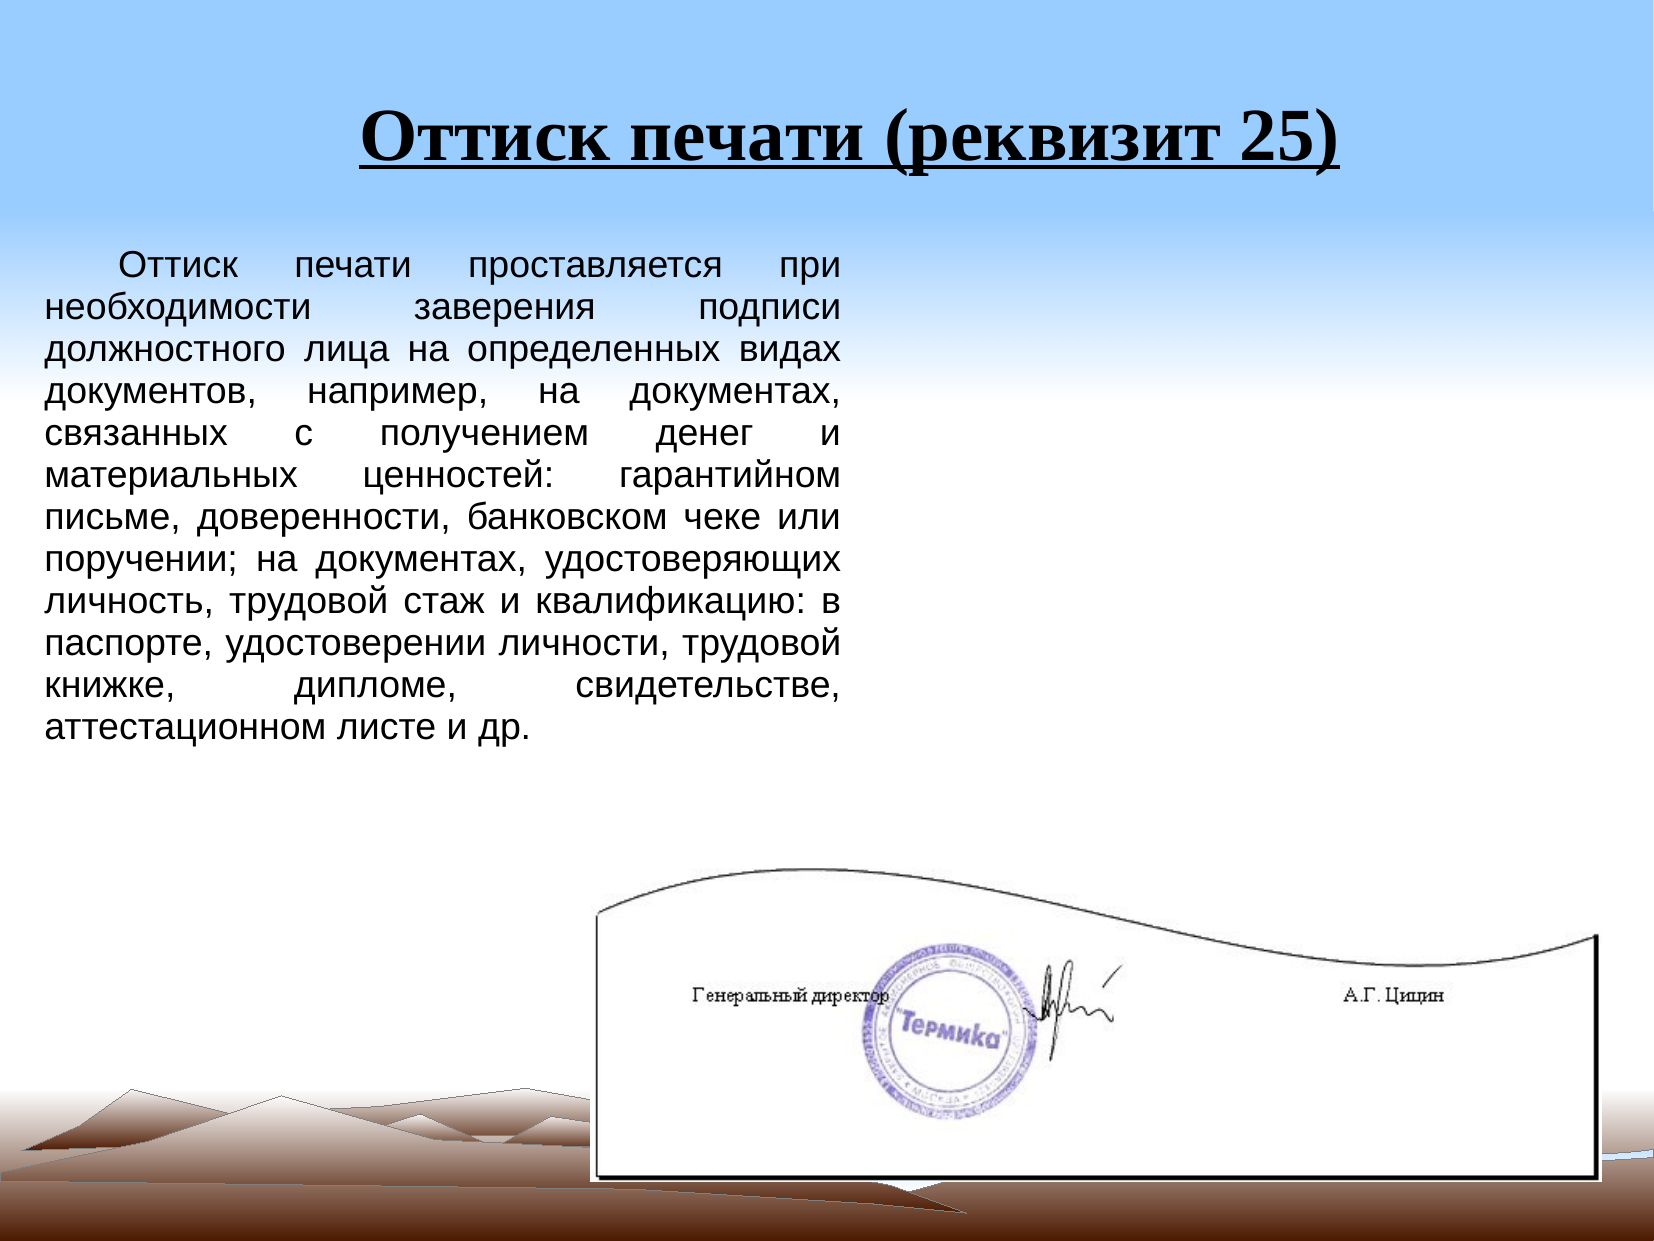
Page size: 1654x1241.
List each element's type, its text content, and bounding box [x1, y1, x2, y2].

picture [590, 831, 1602, 1182]
title Оттиск печати (реквизит 25) [121, 41, 1534, 229]
text_box Оттиск печати проставляется при необходимости заверения подписи должностного лица на определенных видах документов, например, на документах, связанных с получением денег и материальных ценностей: гарантийном письме, доверенности, банковском чеке или поручении; на документах, удостоверяющих личность, трудовой стаж и квалификацию: в паспорте, удостоверении личности, трудовой книжке, дипломе, свидетельстве, аттестационном листе и др. [29, 236, 857, 1004]
